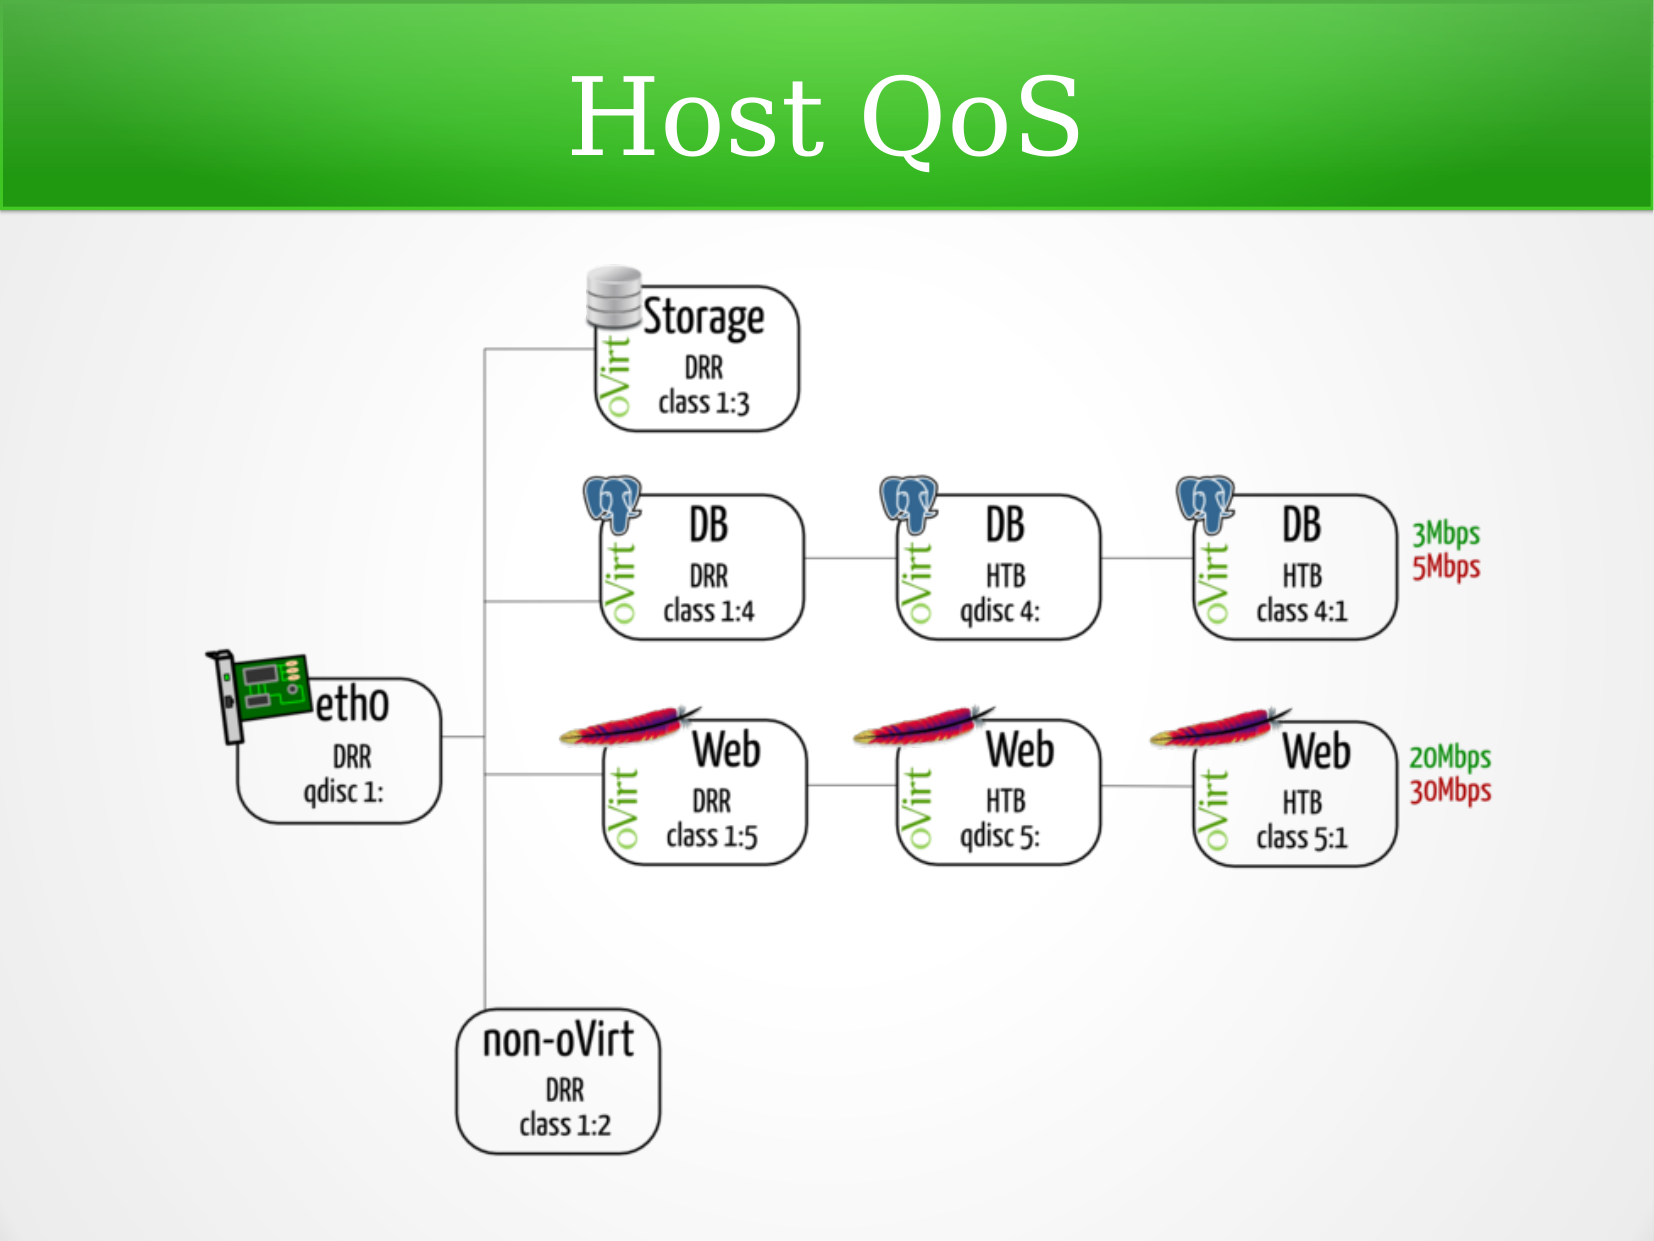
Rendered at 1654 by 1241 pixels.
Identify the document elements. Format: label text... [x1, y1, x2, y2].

title Host QoS [82, 47, 1571, 189]
picture [148, 224, 1503, 1241]
